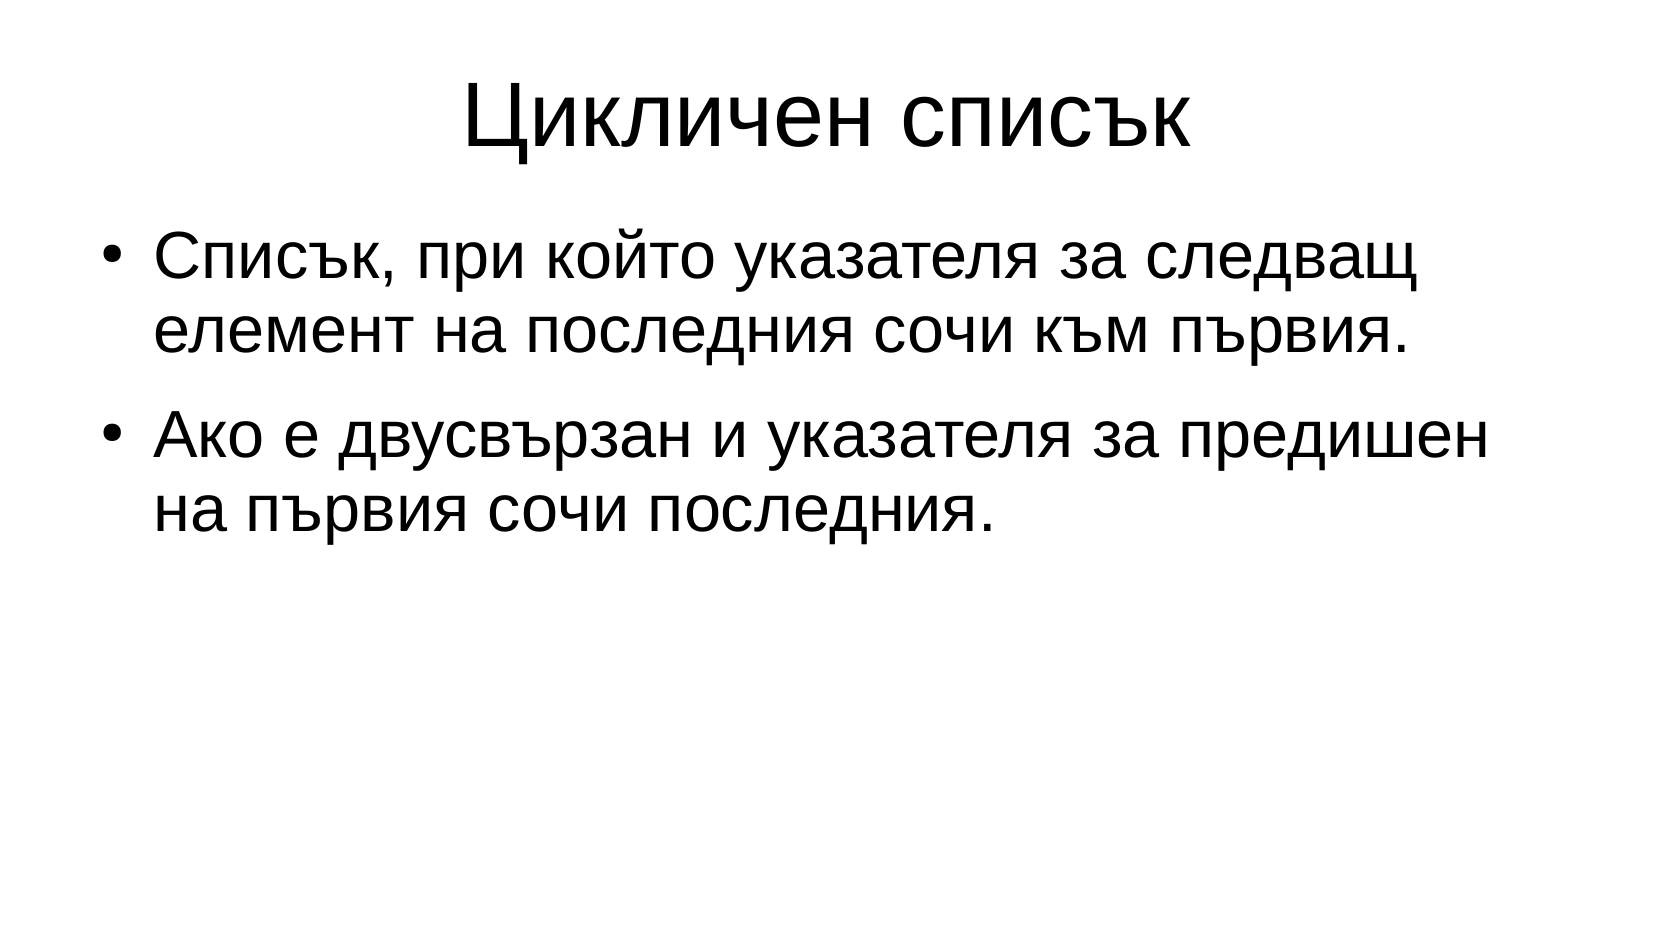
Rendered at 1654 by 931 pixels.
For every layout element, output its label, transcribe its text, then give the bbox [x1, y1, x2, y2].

title Цикличен списък [82, 37, 1571, 193]
list Списък, при който указателя за следващ елемент на последния сочи към първия. Ако е двусвързан и указателя за предишен на първия сочи последния. [82, 217, 1571, 758]
